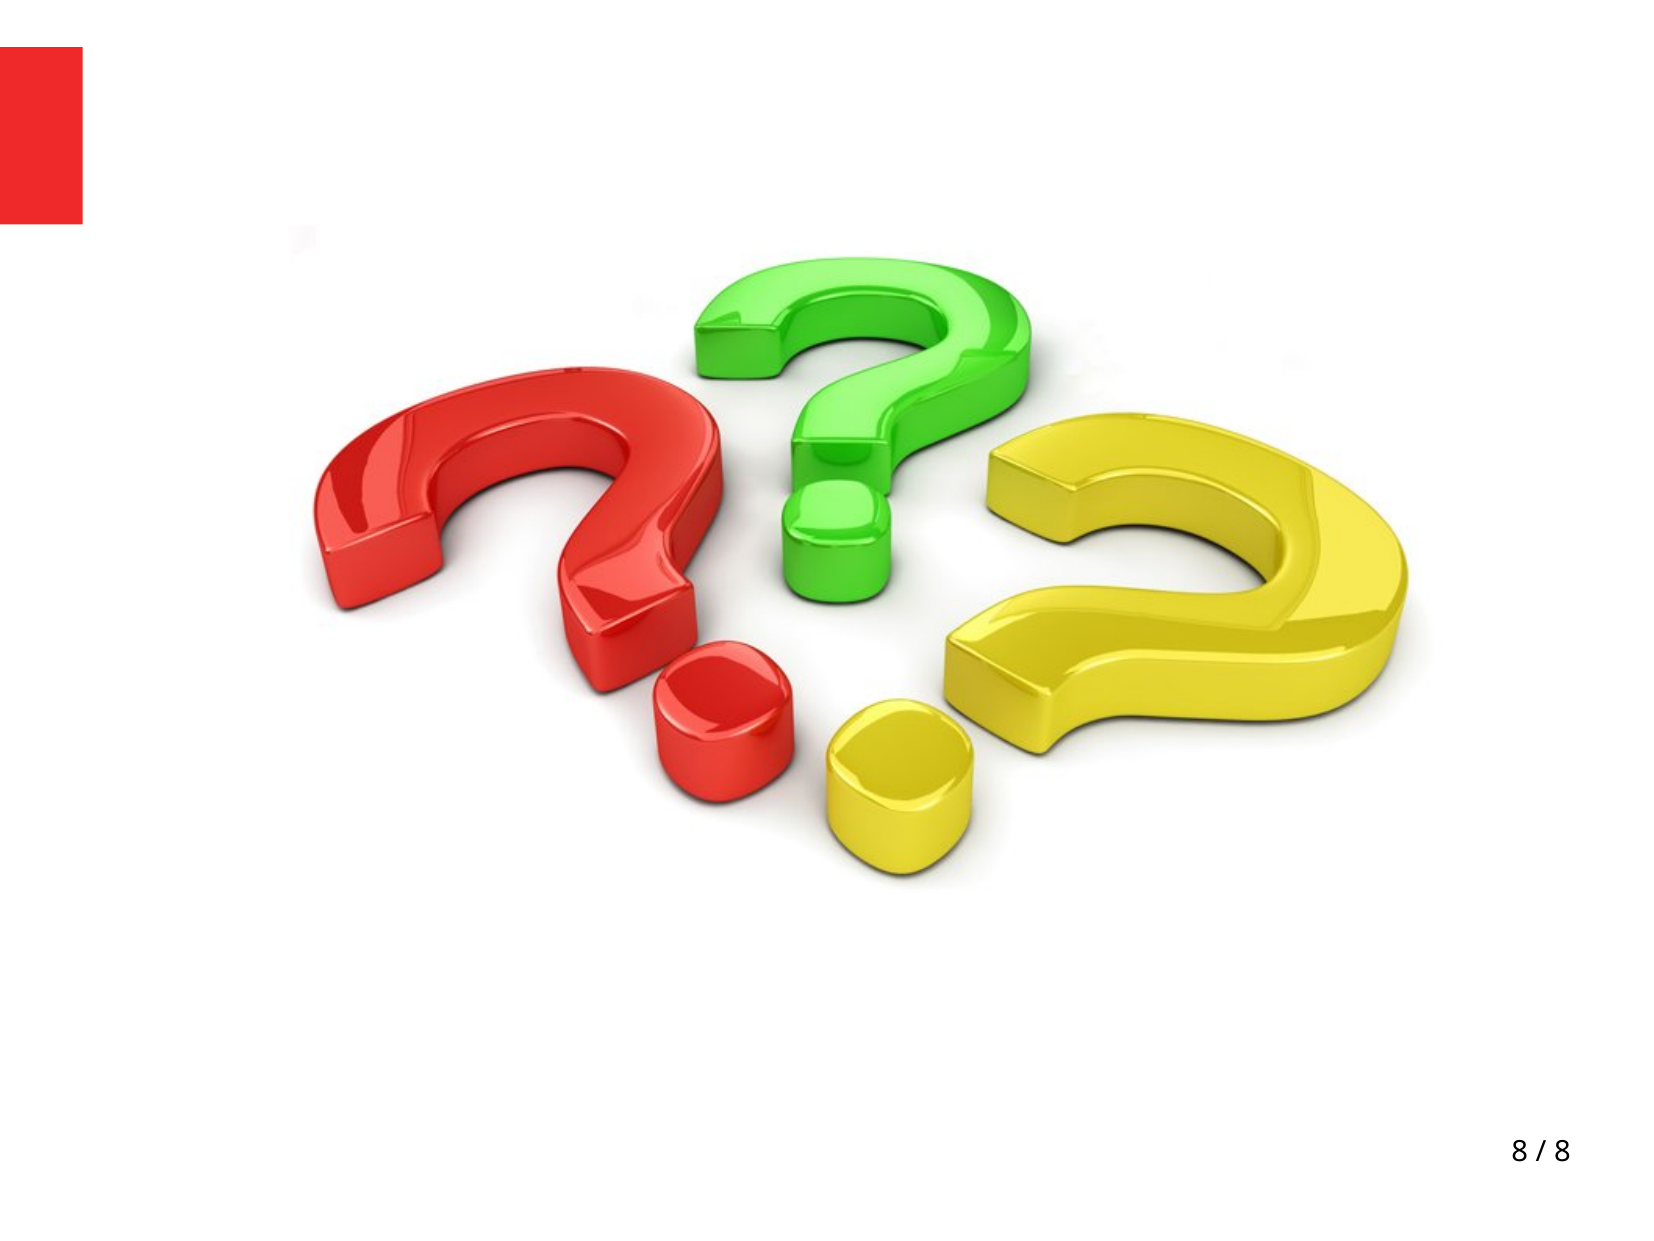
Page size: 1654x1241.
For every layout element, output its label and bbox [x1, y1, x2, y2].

picture [266, 226, 1454, 896]
